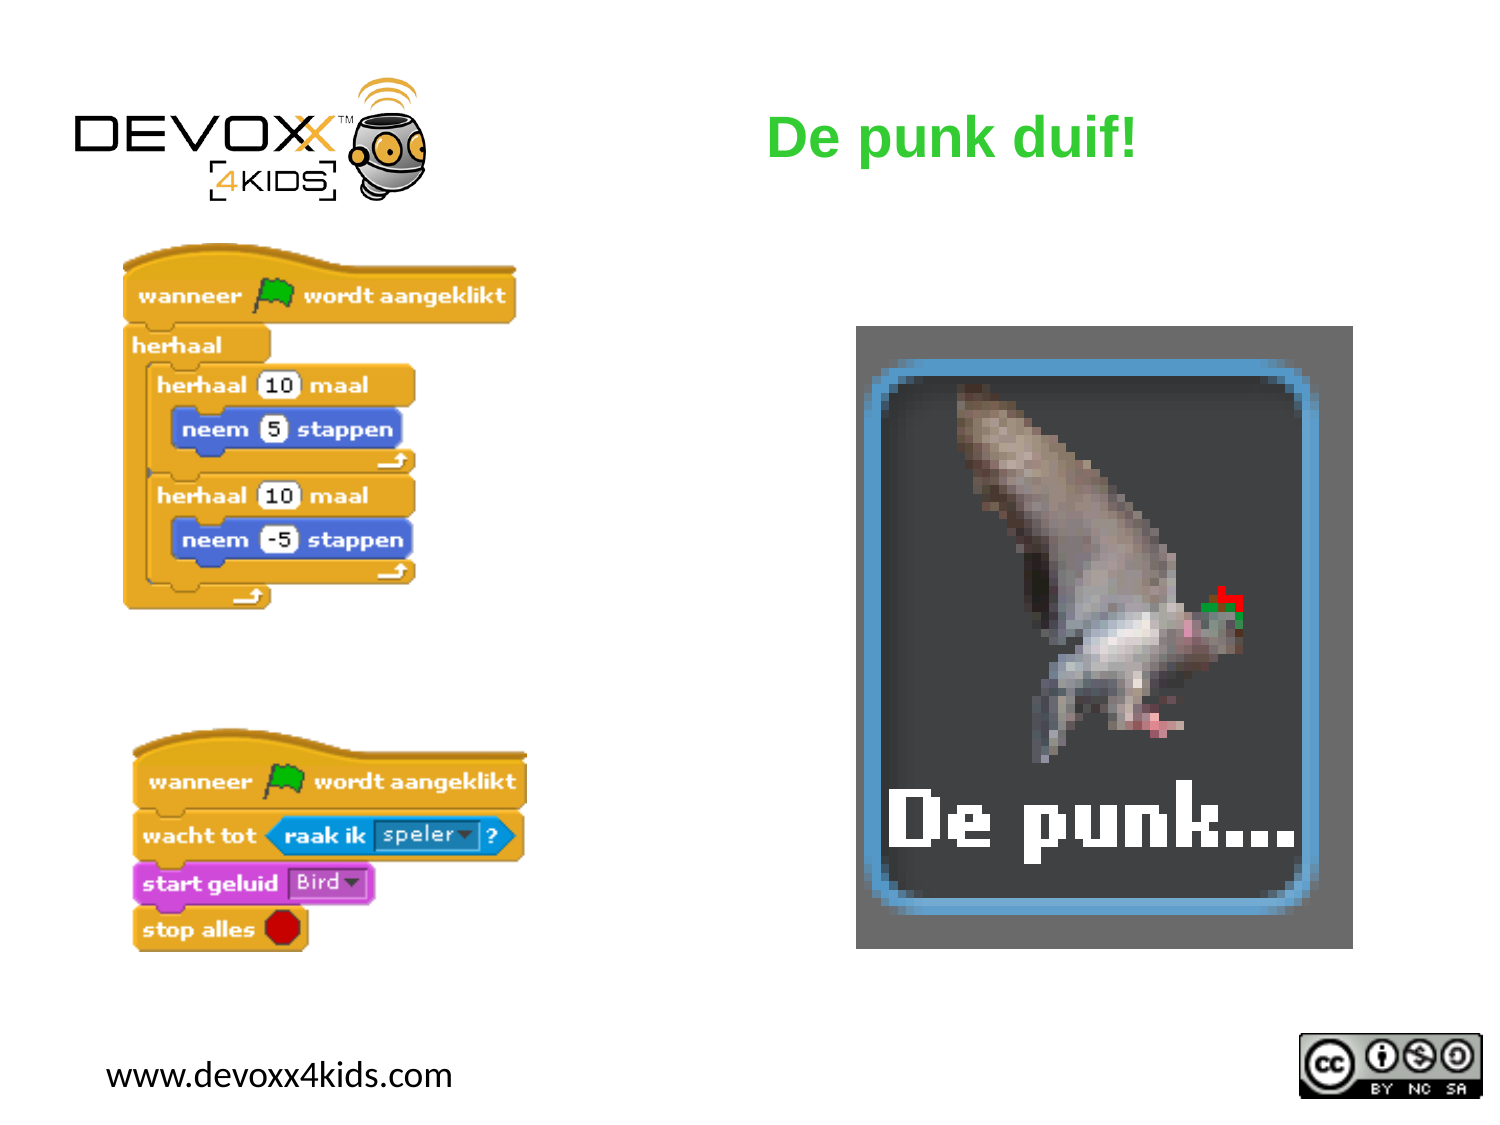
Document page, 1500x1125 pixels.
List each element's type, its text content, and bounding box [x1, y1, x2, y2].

picture [75, 77, 426, 201]
picture [856, 326, 1353, 949]
text_box De punk duif! [465, 91, 1441, 178]
picture [1299, 1033, 1483, 1099]
picture [123, 243, 527, 952]
